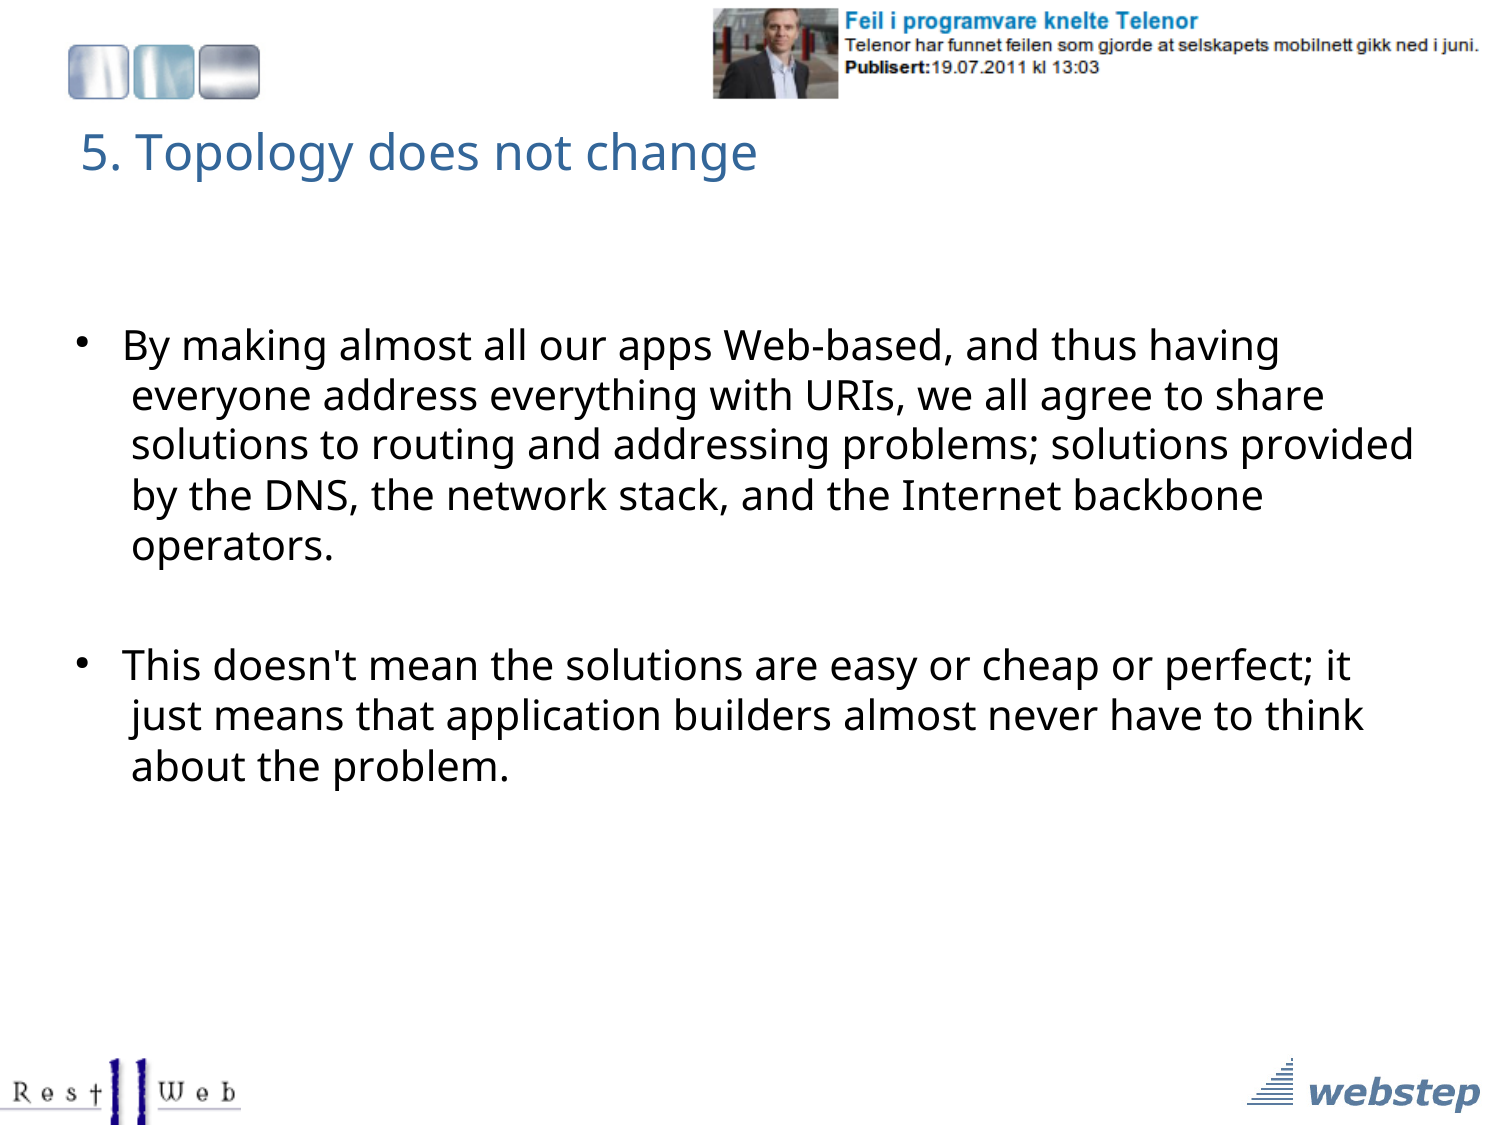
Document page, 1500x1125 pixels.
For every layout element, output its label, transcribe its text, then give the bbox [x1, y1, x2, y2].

subtitle By making almost all our apps Web-based, and thus having everyone address everything with URIs, we all agree to share solutions to routing and addressing problems; solutions provided by the DNS, the network stack, and the Internet backbone operators. This doesn't mean the solutions are easy or cheap or perfect; it just means that application builders almost never have to think about the problem. [74, 182, 1423, 926]
picture [0, 1057, 241, 1125]
picture [64, 42, 266, 104]
picture [704, 0, 1500, 107]
picture [1234, 1047, 1495, 1118]
title 5. Topology does not change [72, 73, 1423, 228]
